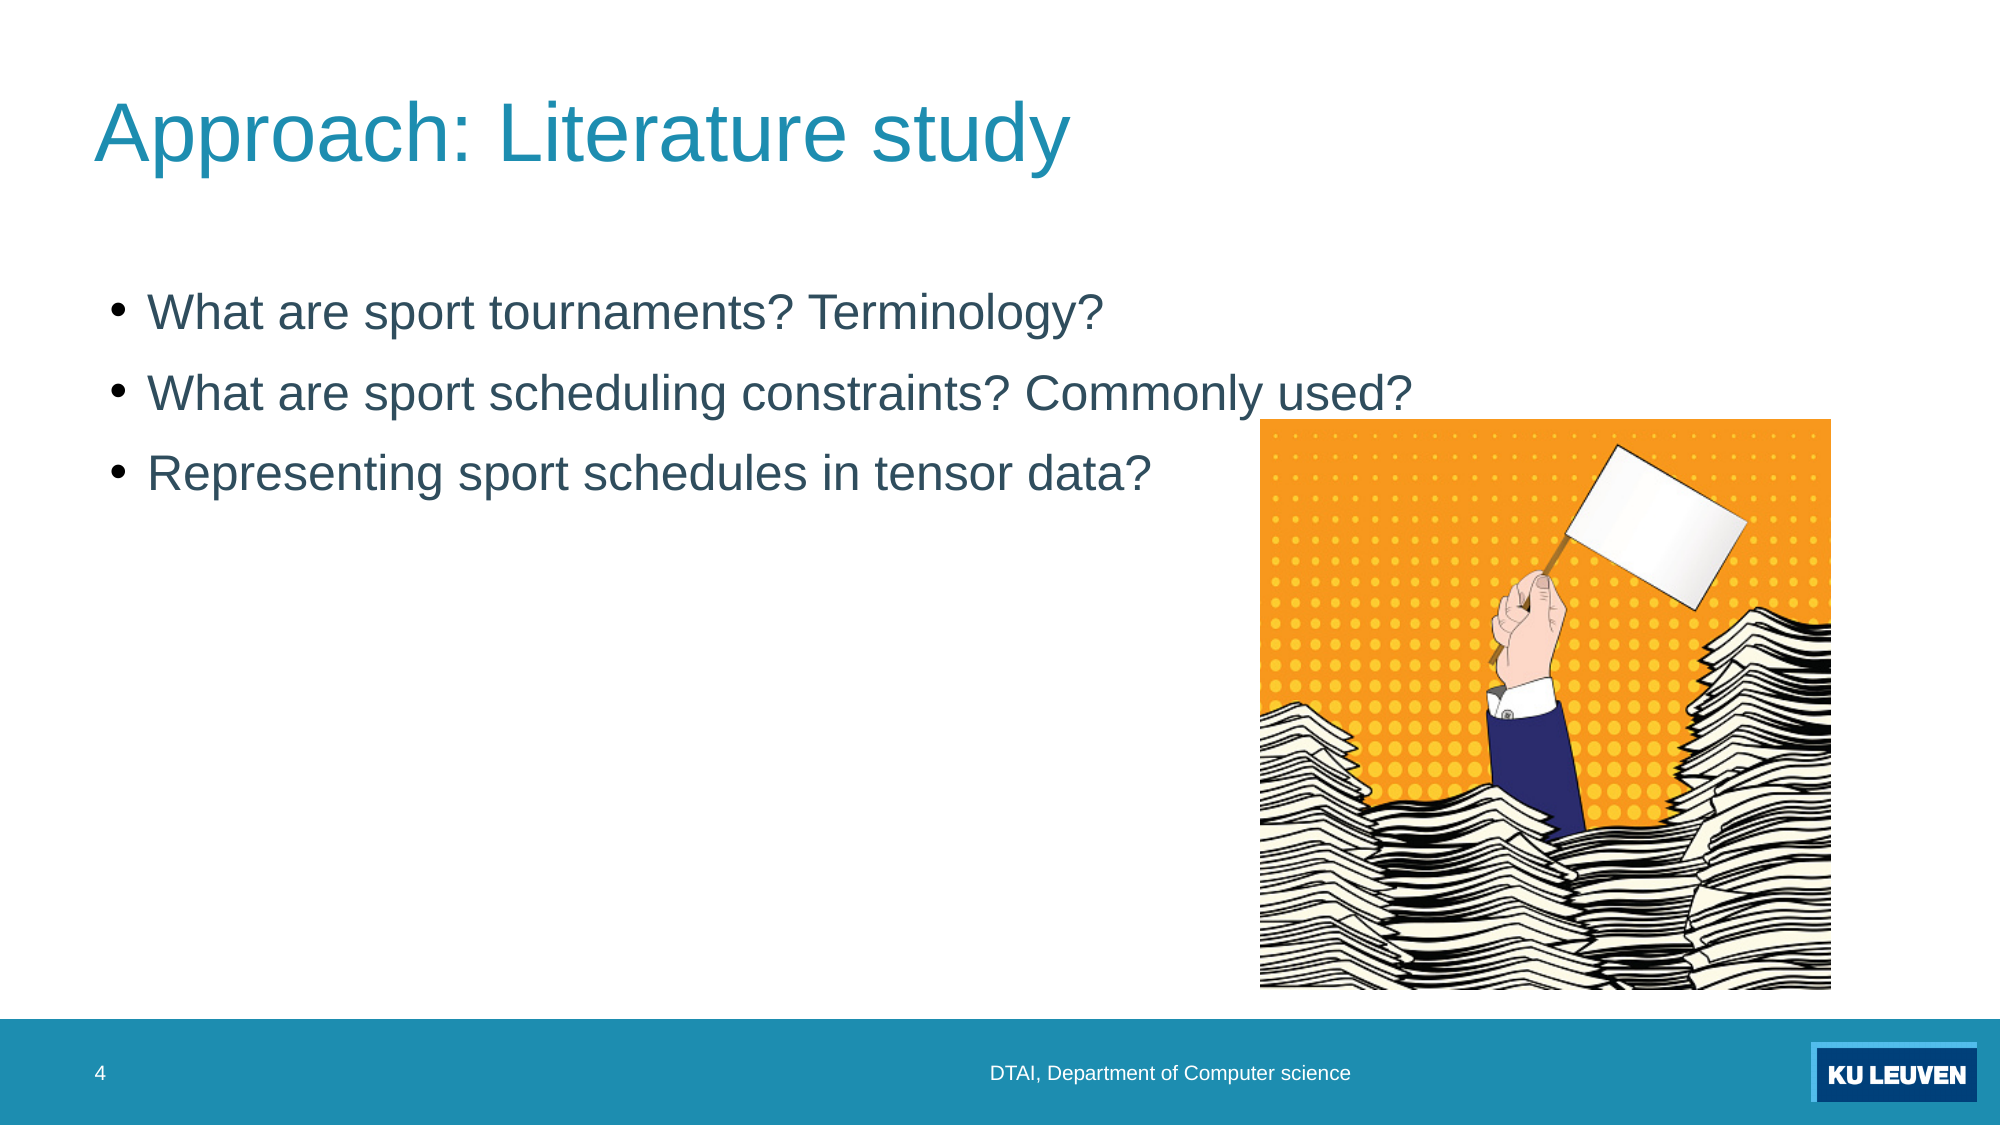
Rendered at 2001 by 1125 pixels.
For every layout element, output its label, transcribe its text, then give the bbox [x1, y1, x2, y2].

text_box <number> [94, 1018, 201, 1125]
picture [1811, 1042, 1977, 1102]
title Approach: Literature study [94, 33, 1906, 223]
text_box DTAI, Department of Computer science [989, 1018, 1809, 1125]
picture [1260, 419, 1831, 991]
list What are sport tournaments? Terminology? What are sport scheduling constraints? Commonly used? Representing sport schedules in tensor data? [94, 271, 1906, 1004]
